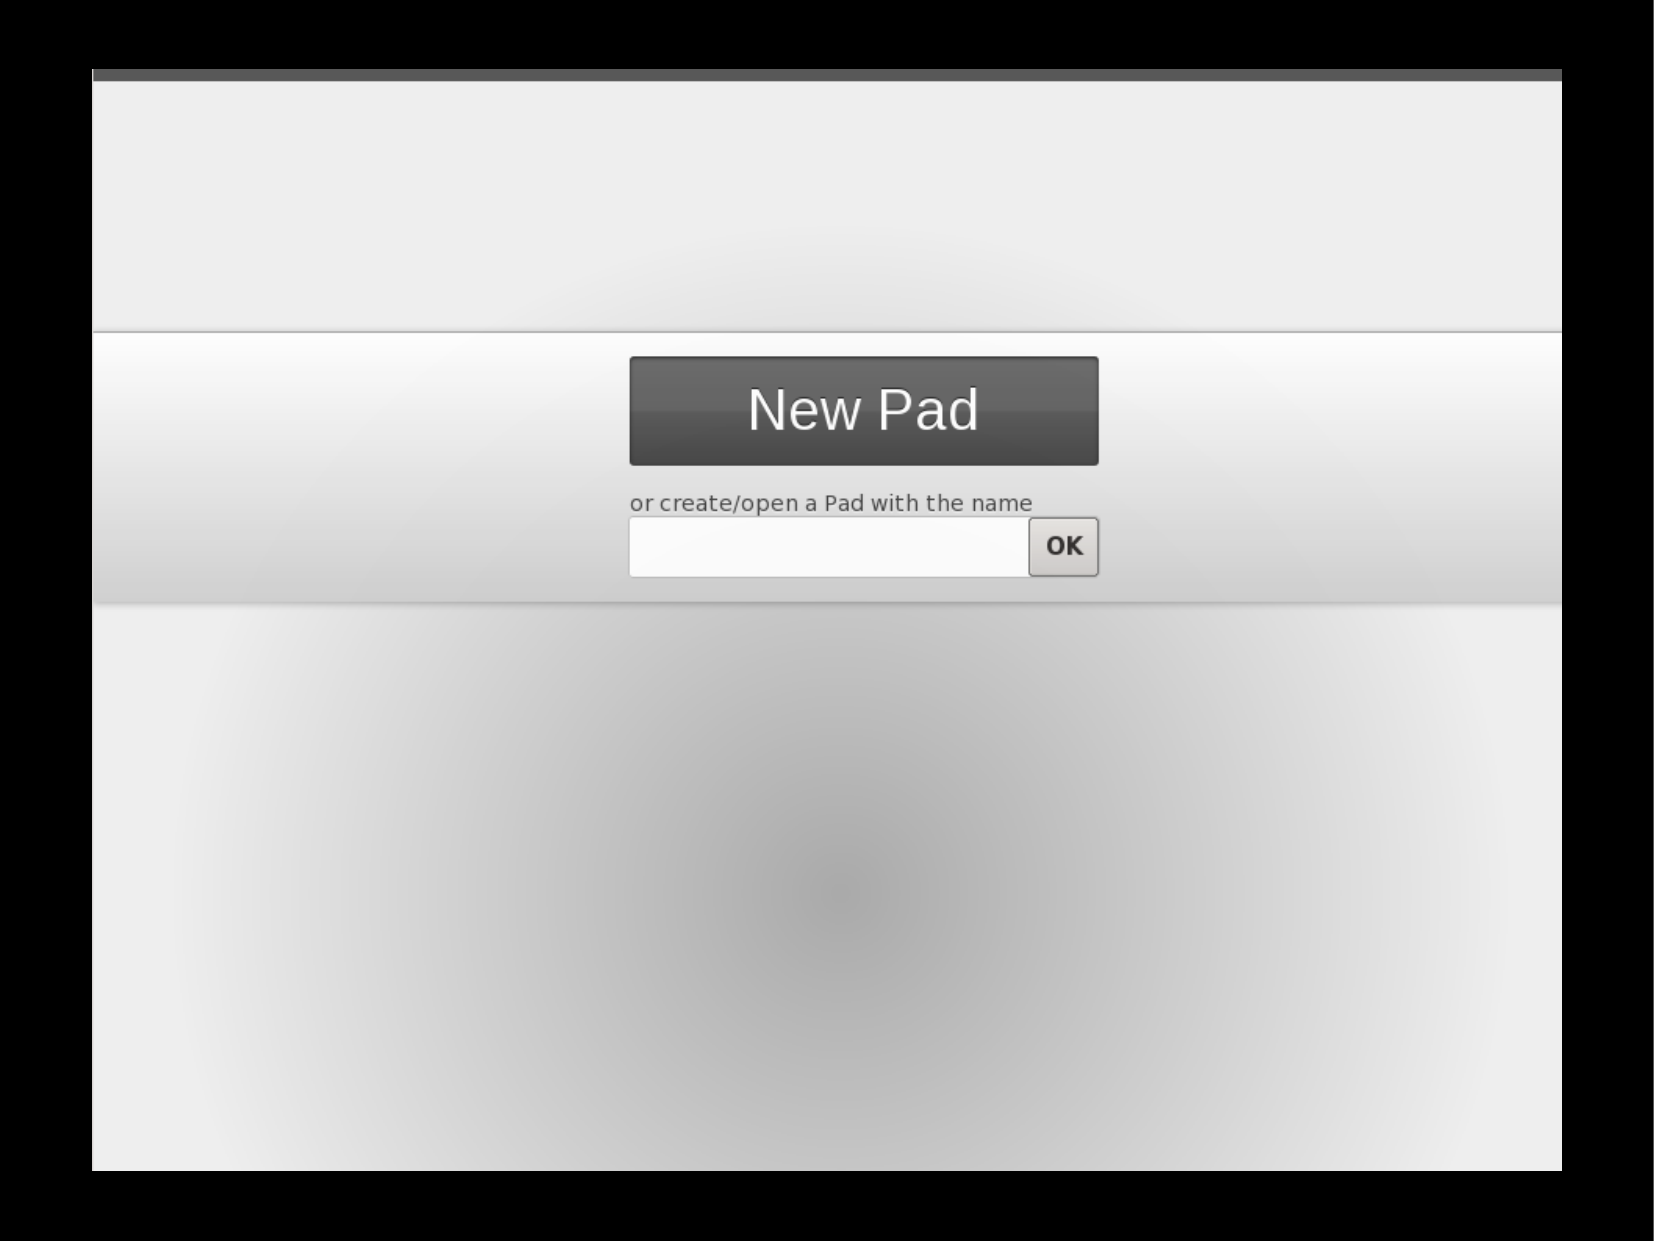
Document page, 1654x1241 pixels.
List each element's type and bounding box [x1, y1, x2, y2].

picture [92, 69, 1562, 1171]
